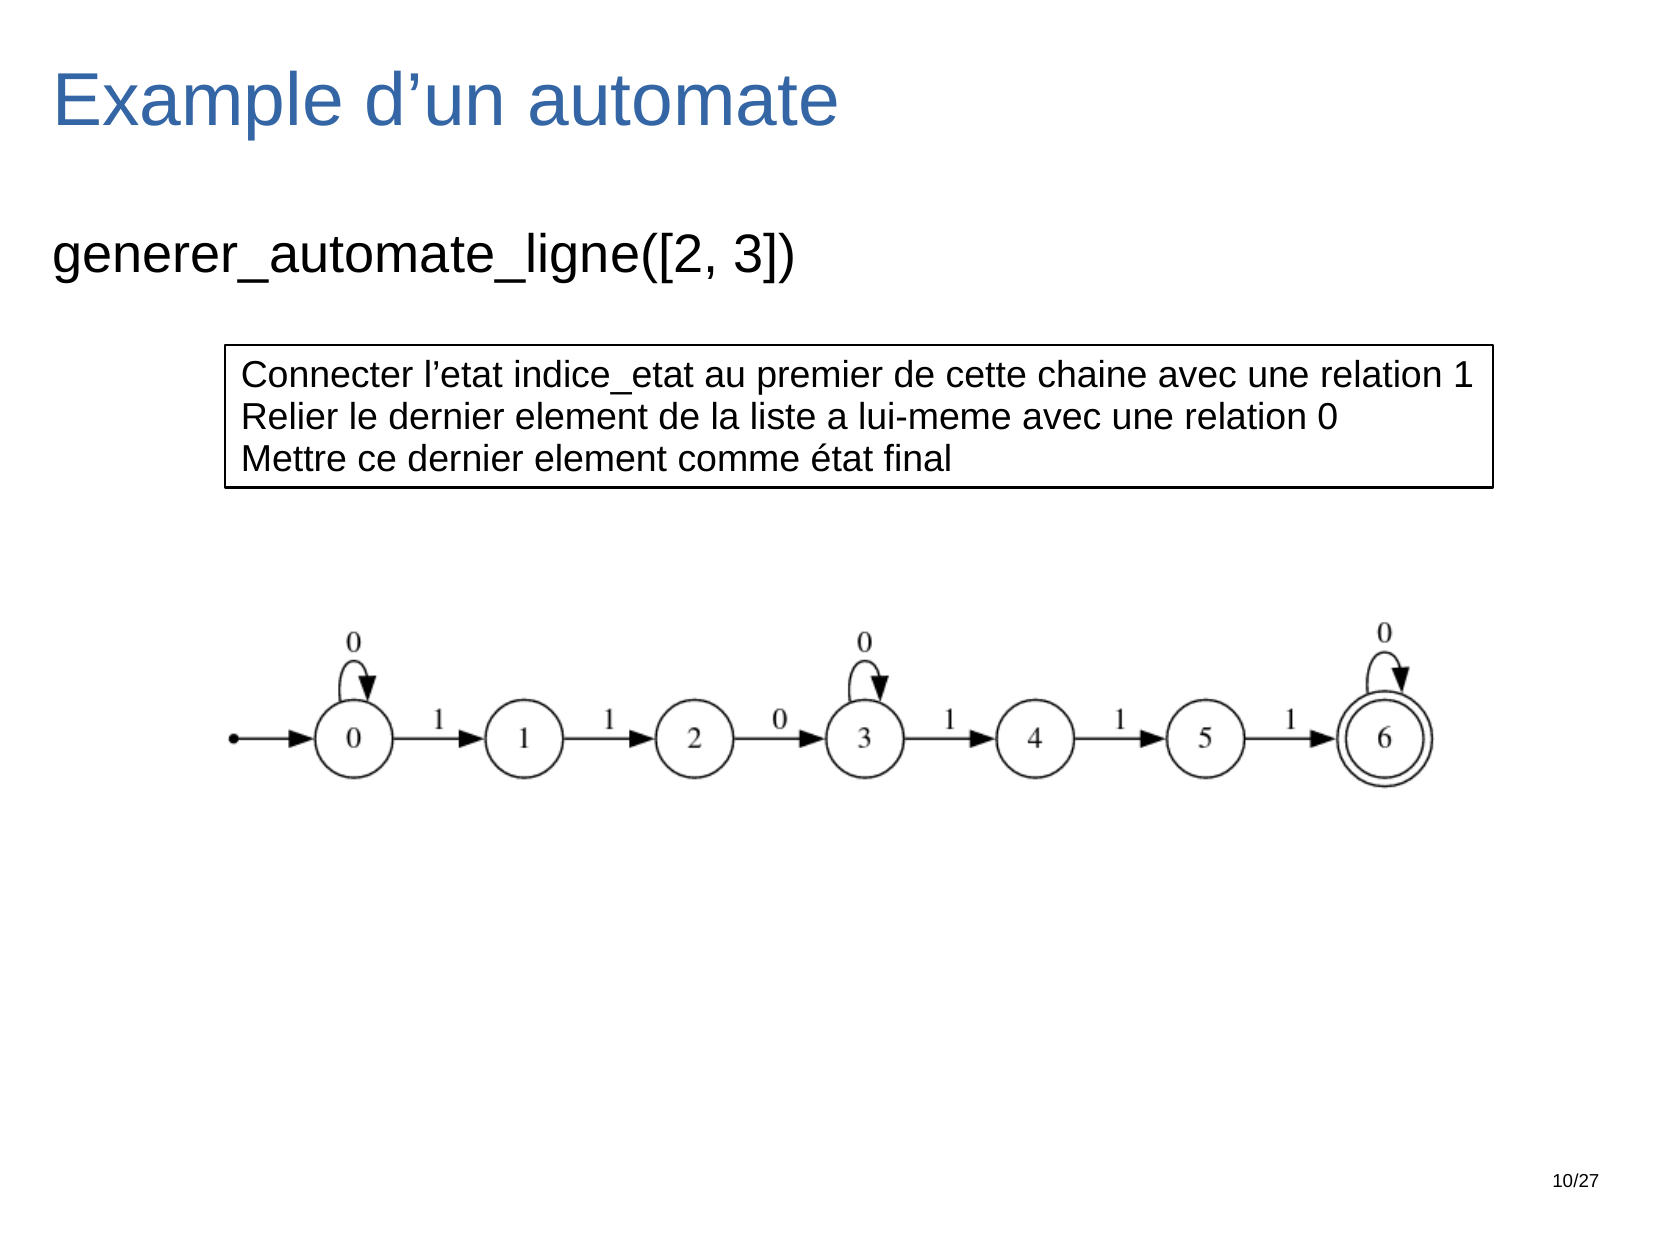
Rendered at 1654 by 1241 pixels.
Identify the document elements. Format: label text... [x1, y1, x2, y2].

picture [187, 599, 1463, 814]
text_box Example d’un automate [37, 50, 863, 151]
text_box Connecter l’etat indice_etat au premier de cette chaine avec une relation 1 Relier le dernier element de la liste a lui-meme avec une relation 0 Mettre ce dernier element comme état final [225, 344, 1493, 488]
text_box 10/27 [1537, 1162, 1614, 1199]
text_box generer_automate_ligne([2, 3]) [37, 216, 863, 301]
